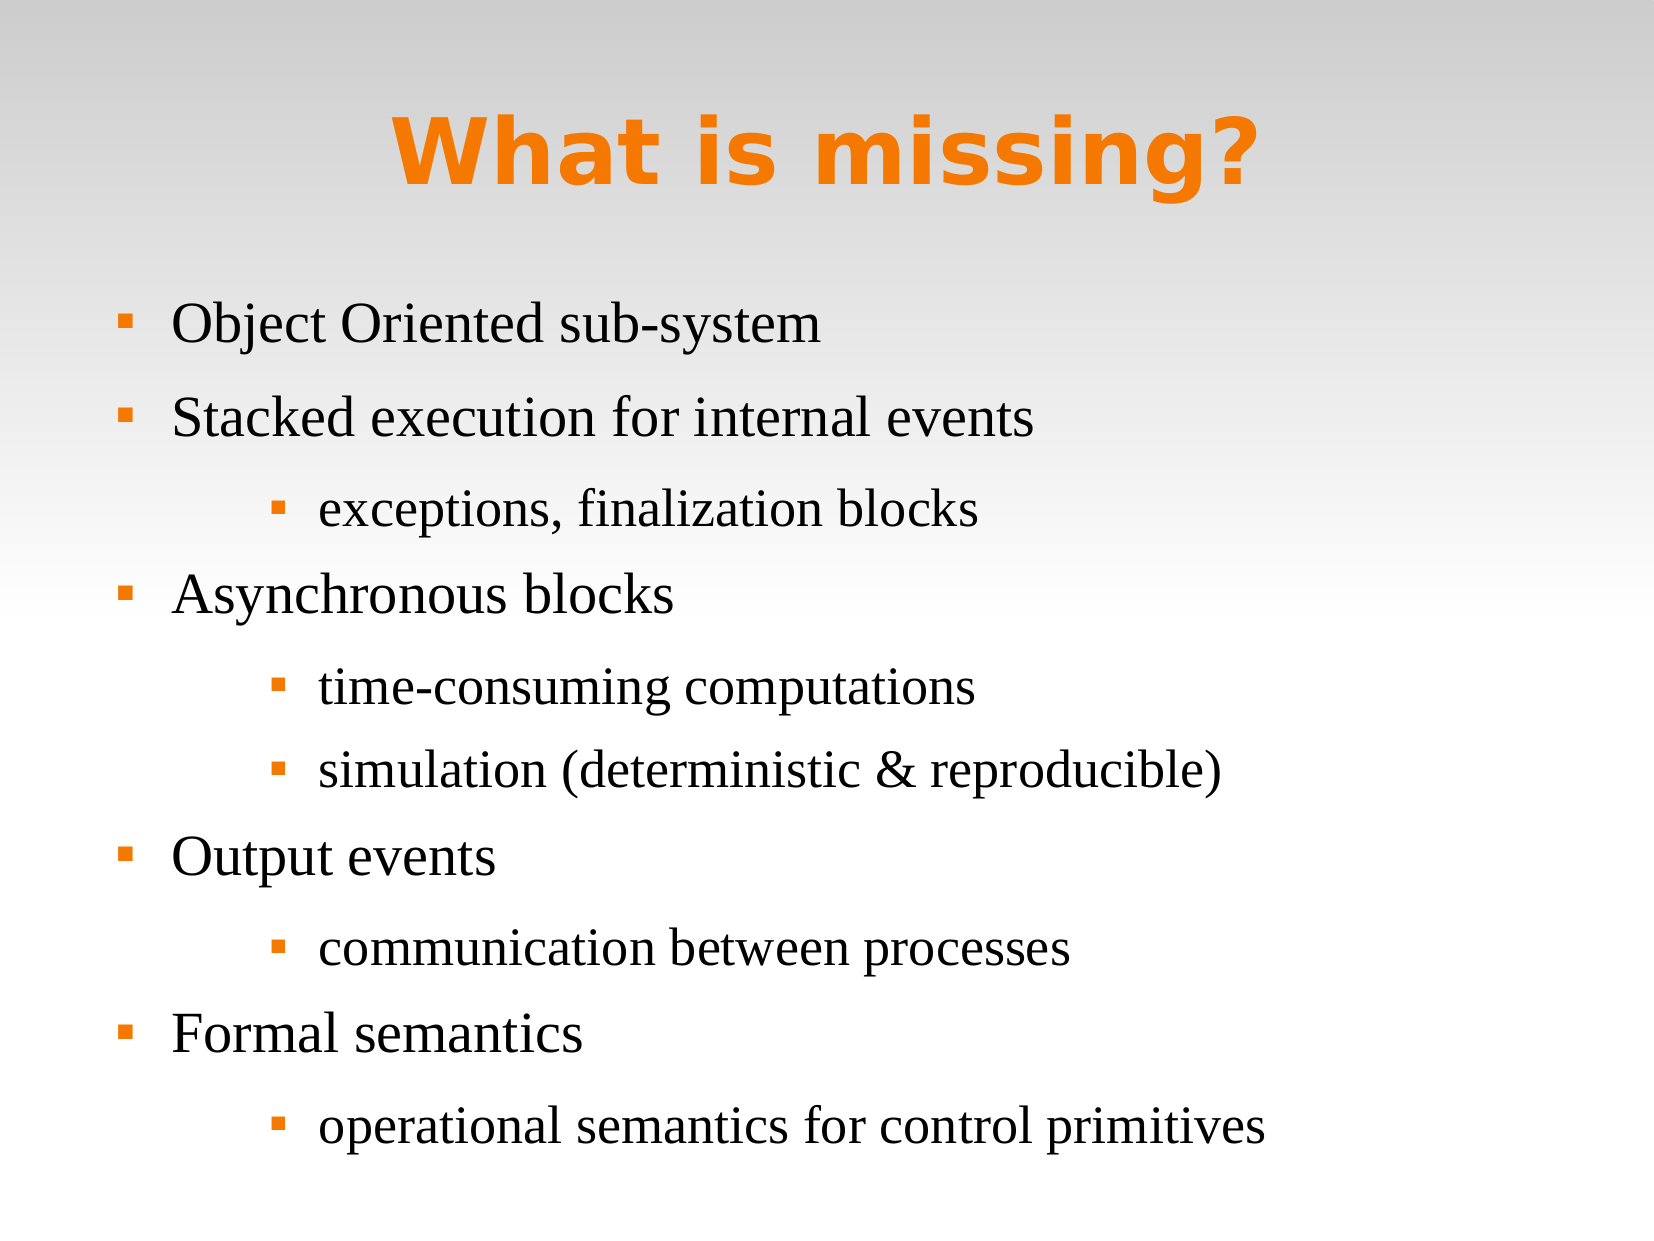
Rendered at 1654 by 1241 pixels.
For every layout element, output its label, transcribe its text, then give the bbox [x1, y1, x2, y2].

title What is missing? [82, 49, 1571, 257]
list Object Oriented sub-system Stacked execution for internal events exceptions, finalization blocks Asynchronous blocks time-consuming computations simulation (deterministic & reproducible) Output events communication between processes Formal semantics operational semantics for control primitives [82, 290, 1571, 1213]
